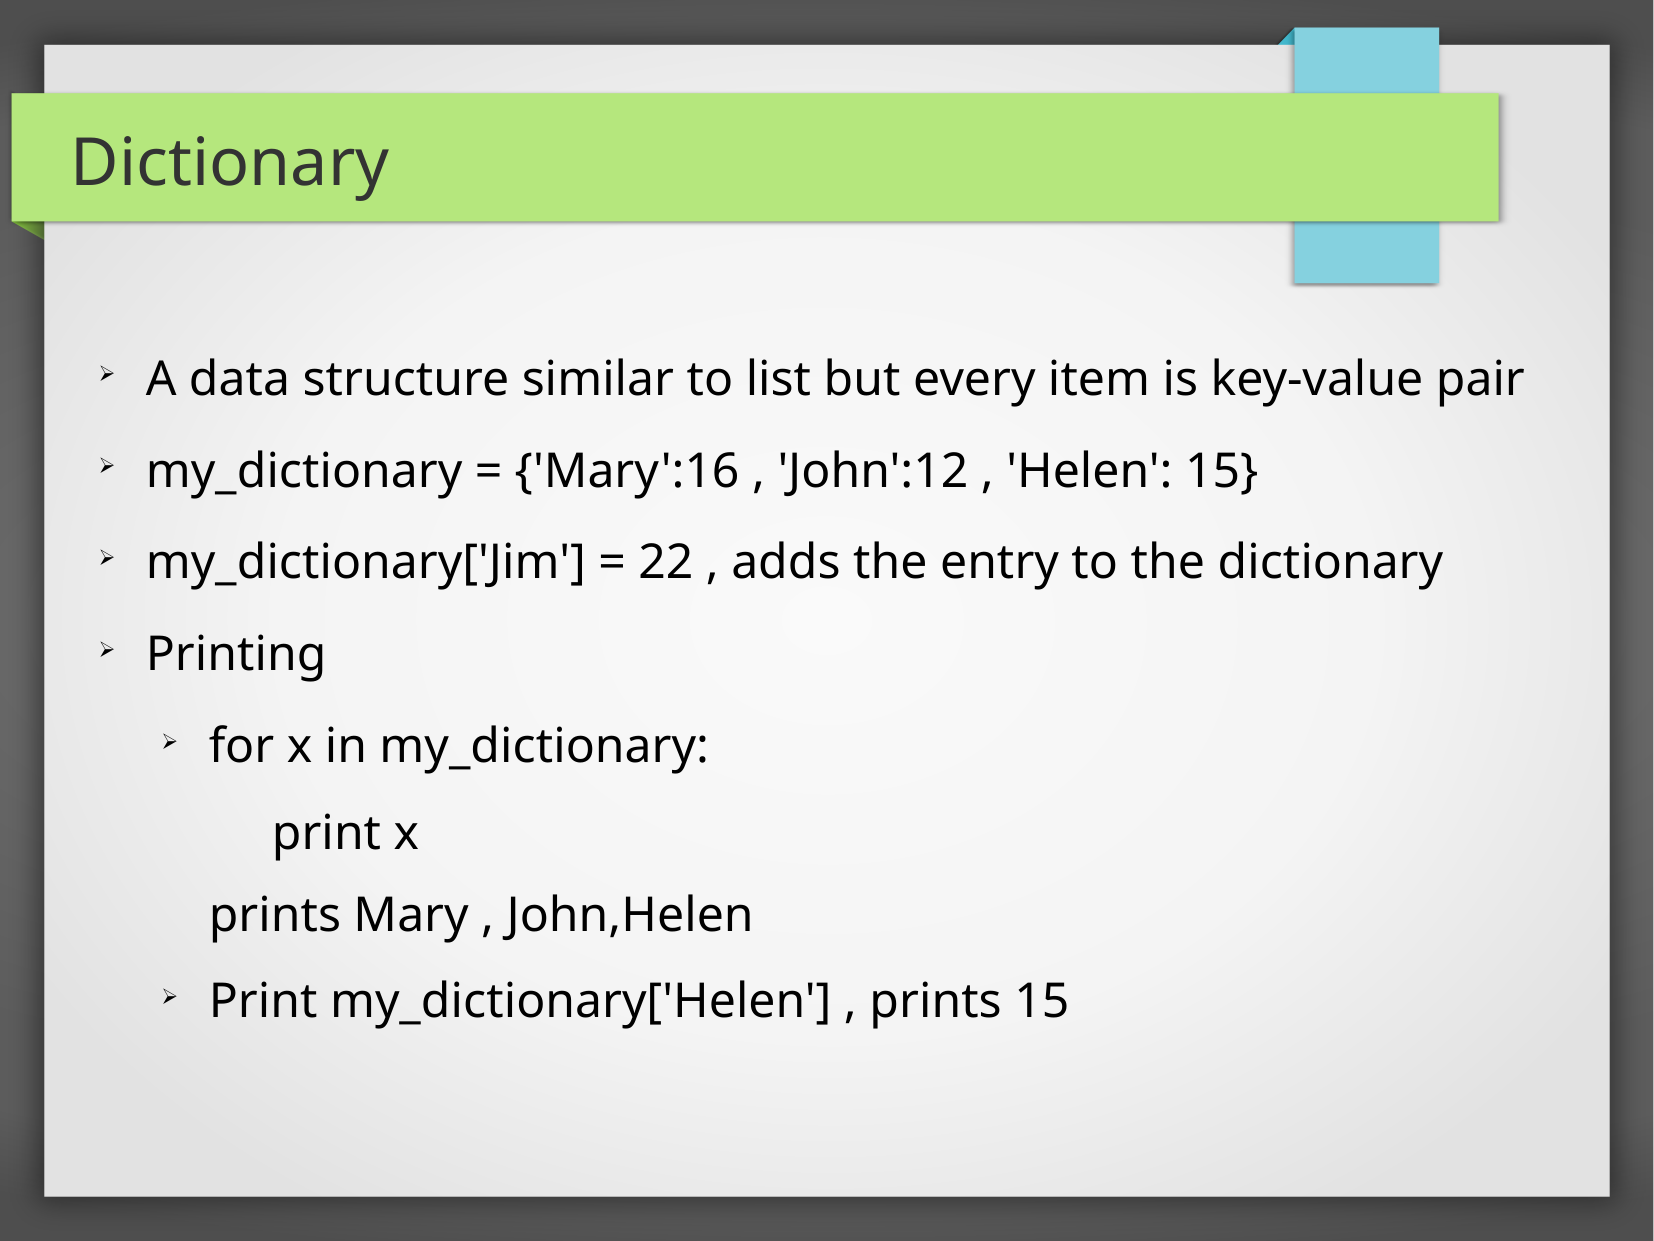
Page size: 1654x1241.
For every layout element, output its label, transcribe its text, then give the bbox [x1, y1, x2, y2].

list A data structure similar to list but every item is key-value pair my_dictionary = {'Mary':16 , 'John':12 , 'Helen': 15} my_dictionary['Jim'] = 22 , adds the entry to the dictionary Printing for x in my_dictionary: print x prints Mary , John,Helen Print my_dictionary['Helen'] , prints 15 [82, 343, 1538, 1063]
title Dictionary [70, 106, 1229, 213]
picture [0, 0, 1654, 1241]
